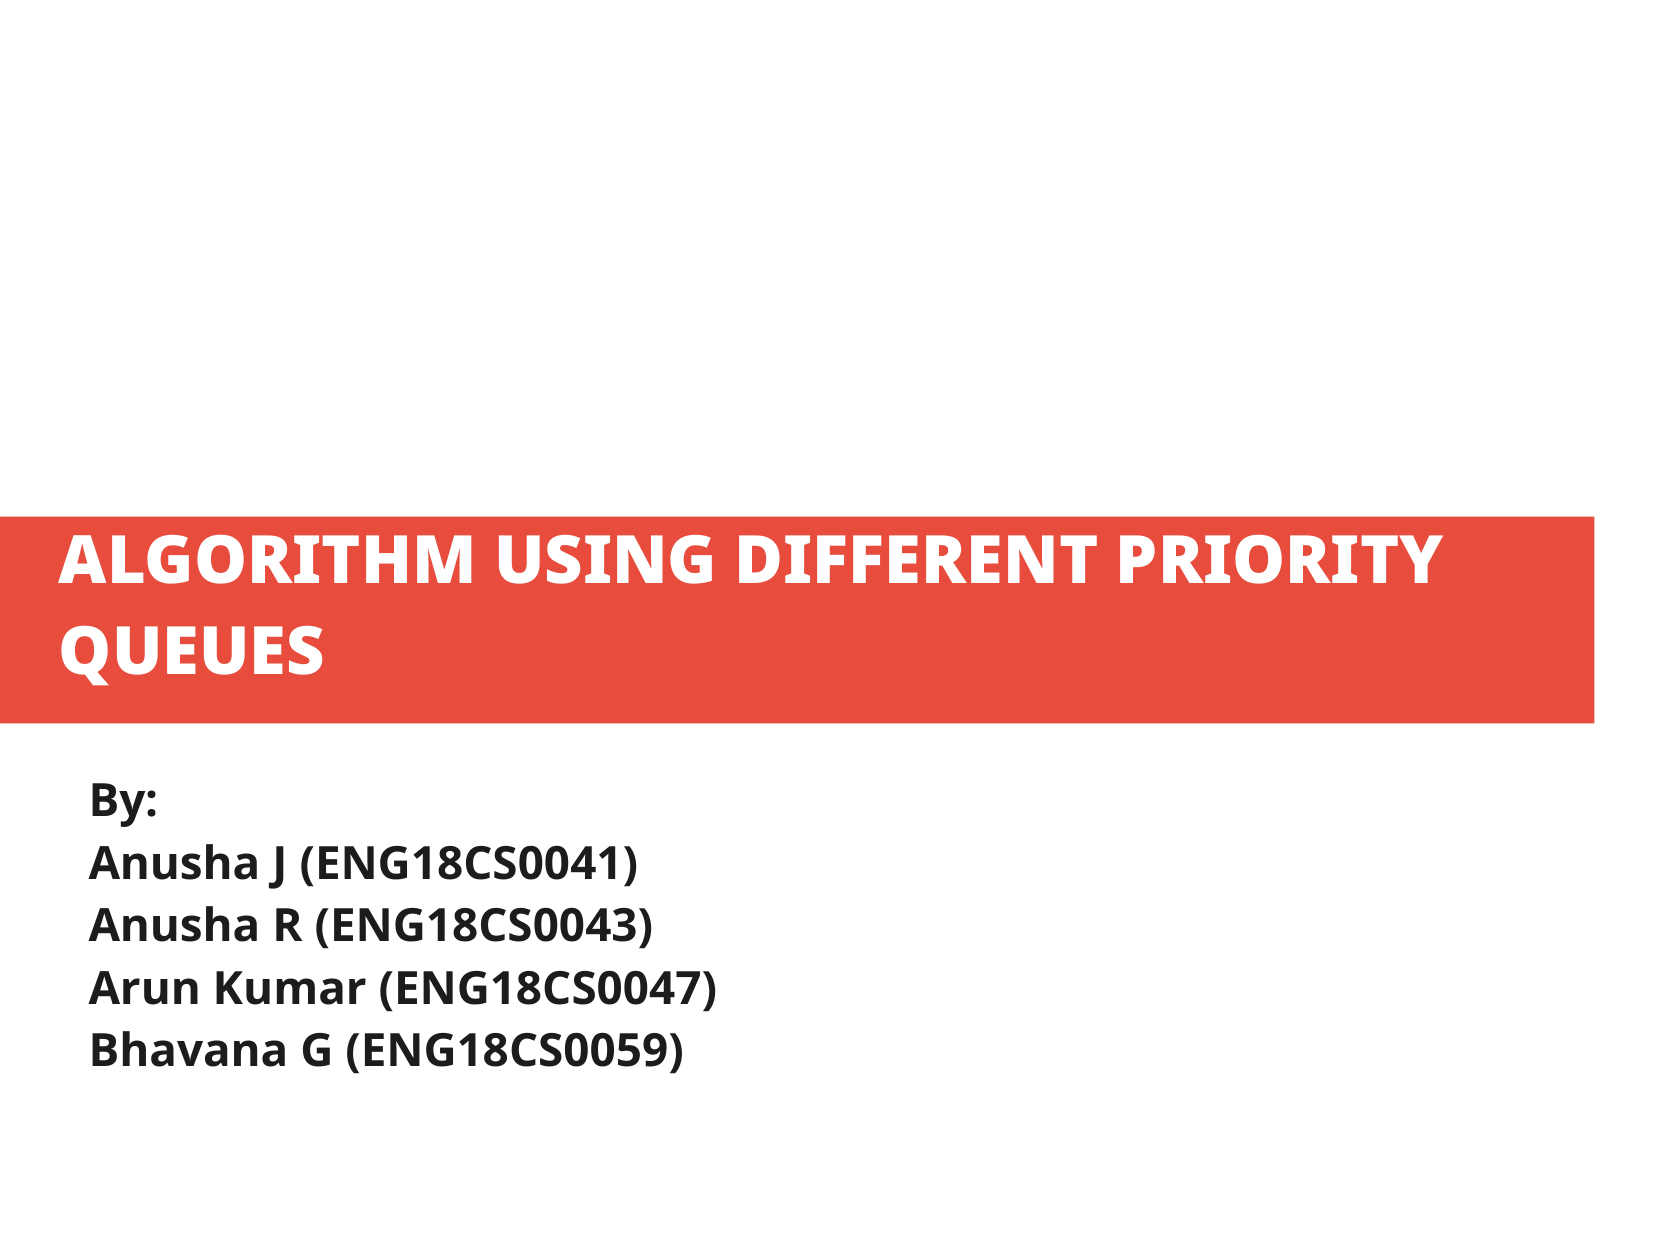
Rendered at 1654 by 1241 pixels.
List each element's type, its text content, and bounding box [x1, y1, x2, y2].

subtitle By: Anusha J (ENG18CS0041) Anusha R (ENG18CS0043) Arun Kumar (ENG18CS0047) Bhavana G (ENG18CS0059) [88, 767, 1595, 1182]
title PERFORMANCE COMPARISON OF PRIM’S ALGORITHM USING DIFFERENT PRIORITY QUEUES [59, 546, 1595, 694]
